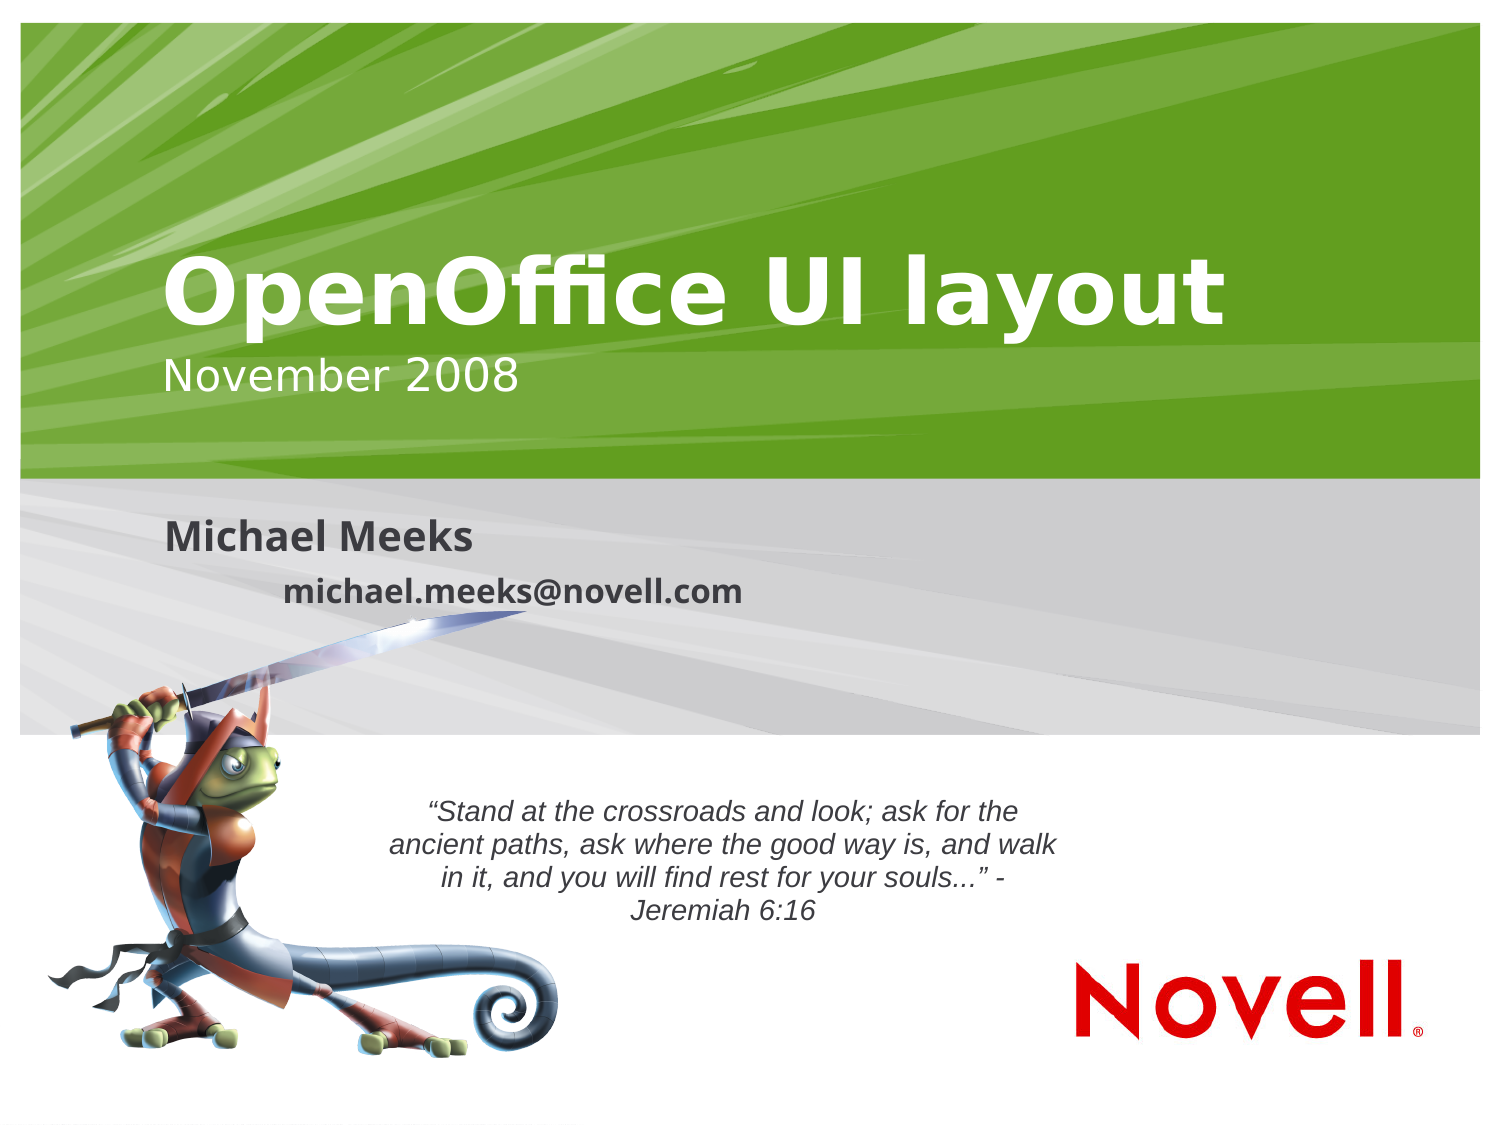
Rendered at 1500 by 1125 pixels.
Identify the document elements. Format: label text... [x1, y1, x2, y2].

list Michael Meeks michael.meeks@novell.com [163, 501, 1270, 729]
title OpenOffice UI layout November 2008 [161, 111, 1475, 402]
picture [0, 20, 1483, 1125]
text_box “Stand at the crossroads and look; ask for the ancient paths, ask where the good way is, and walk in it, and you will find rest for your souls...” - Jeremiah 6:16 [383, 795, 1063, 975]
picture [1066, 951, 1430, 1047]
